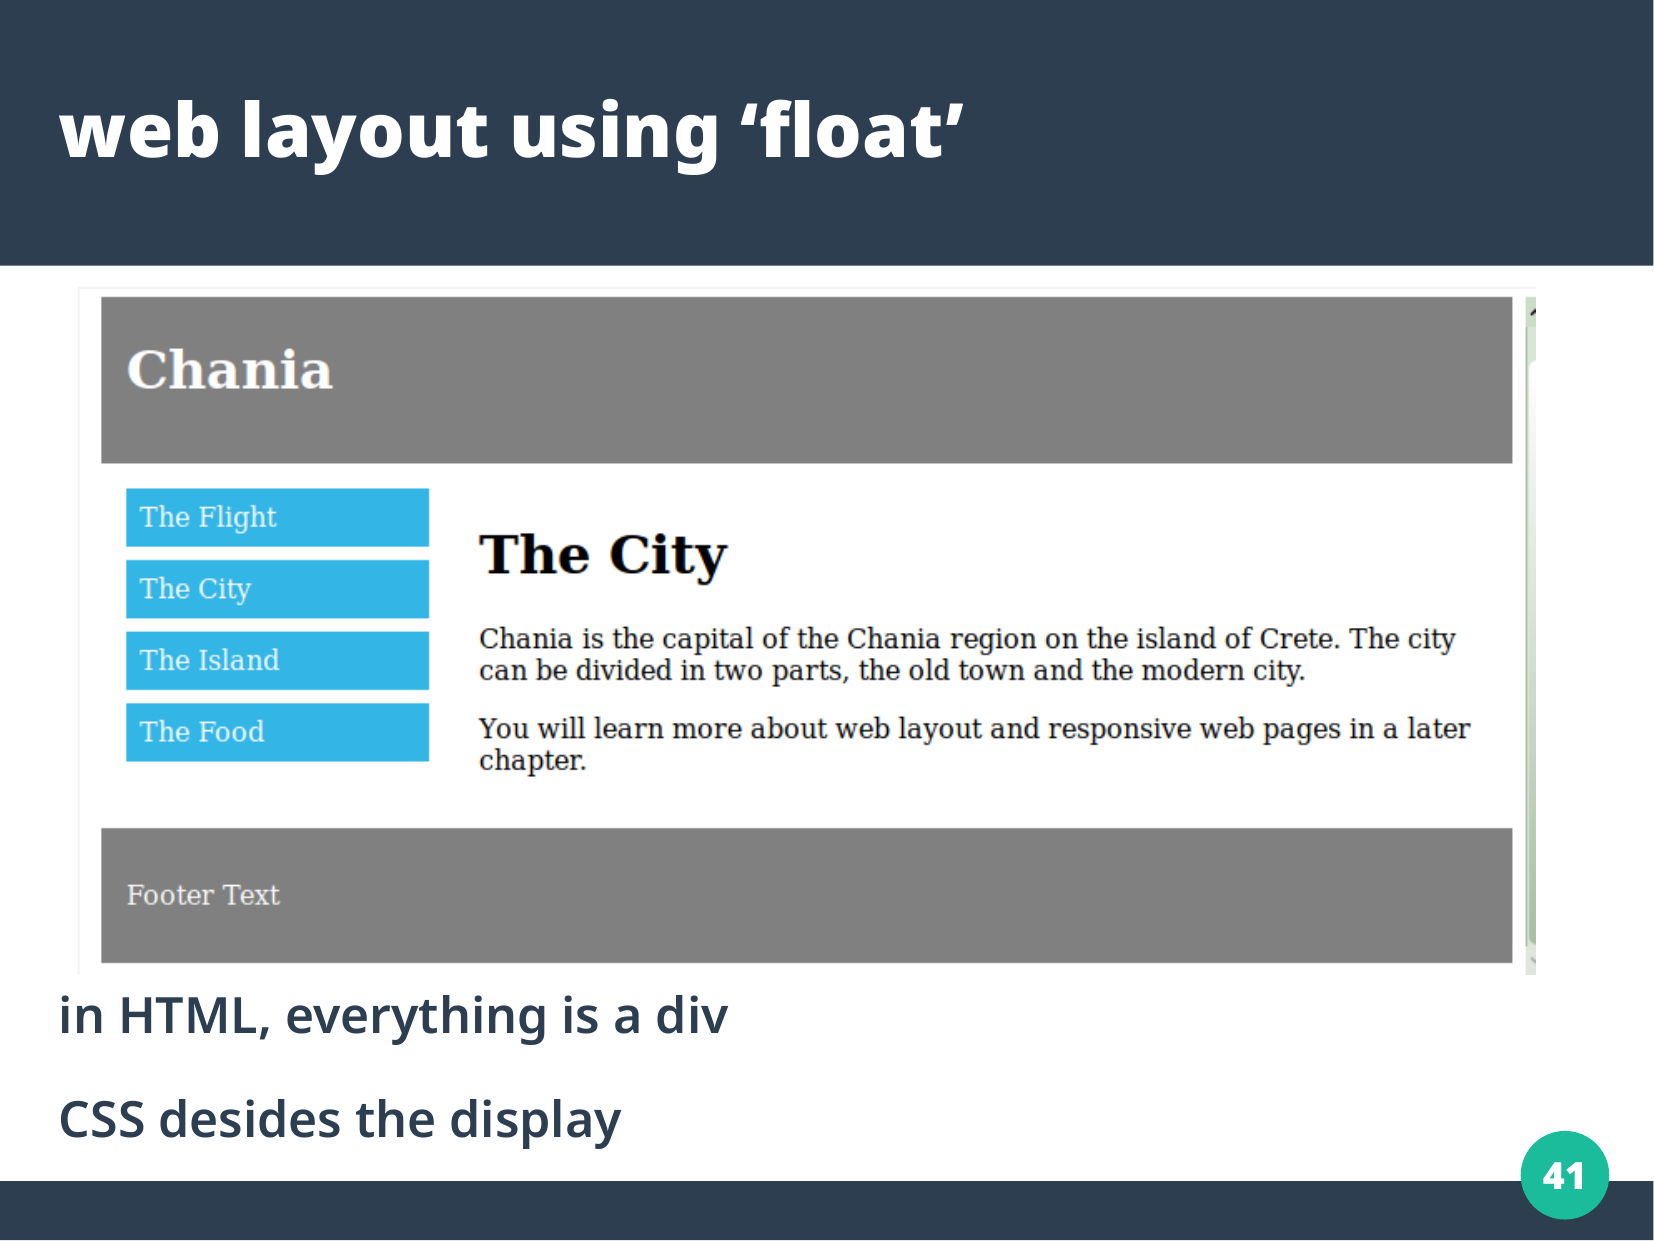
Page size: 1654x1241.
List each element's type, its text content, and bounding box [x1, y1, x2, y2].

picture [70, 269, 1536, 975]
list in HTML, everything is a div CSS desides the display [59, 980, 1595, 1188]
title web layout using ‘float’ [59, 49, 1595, 207]
